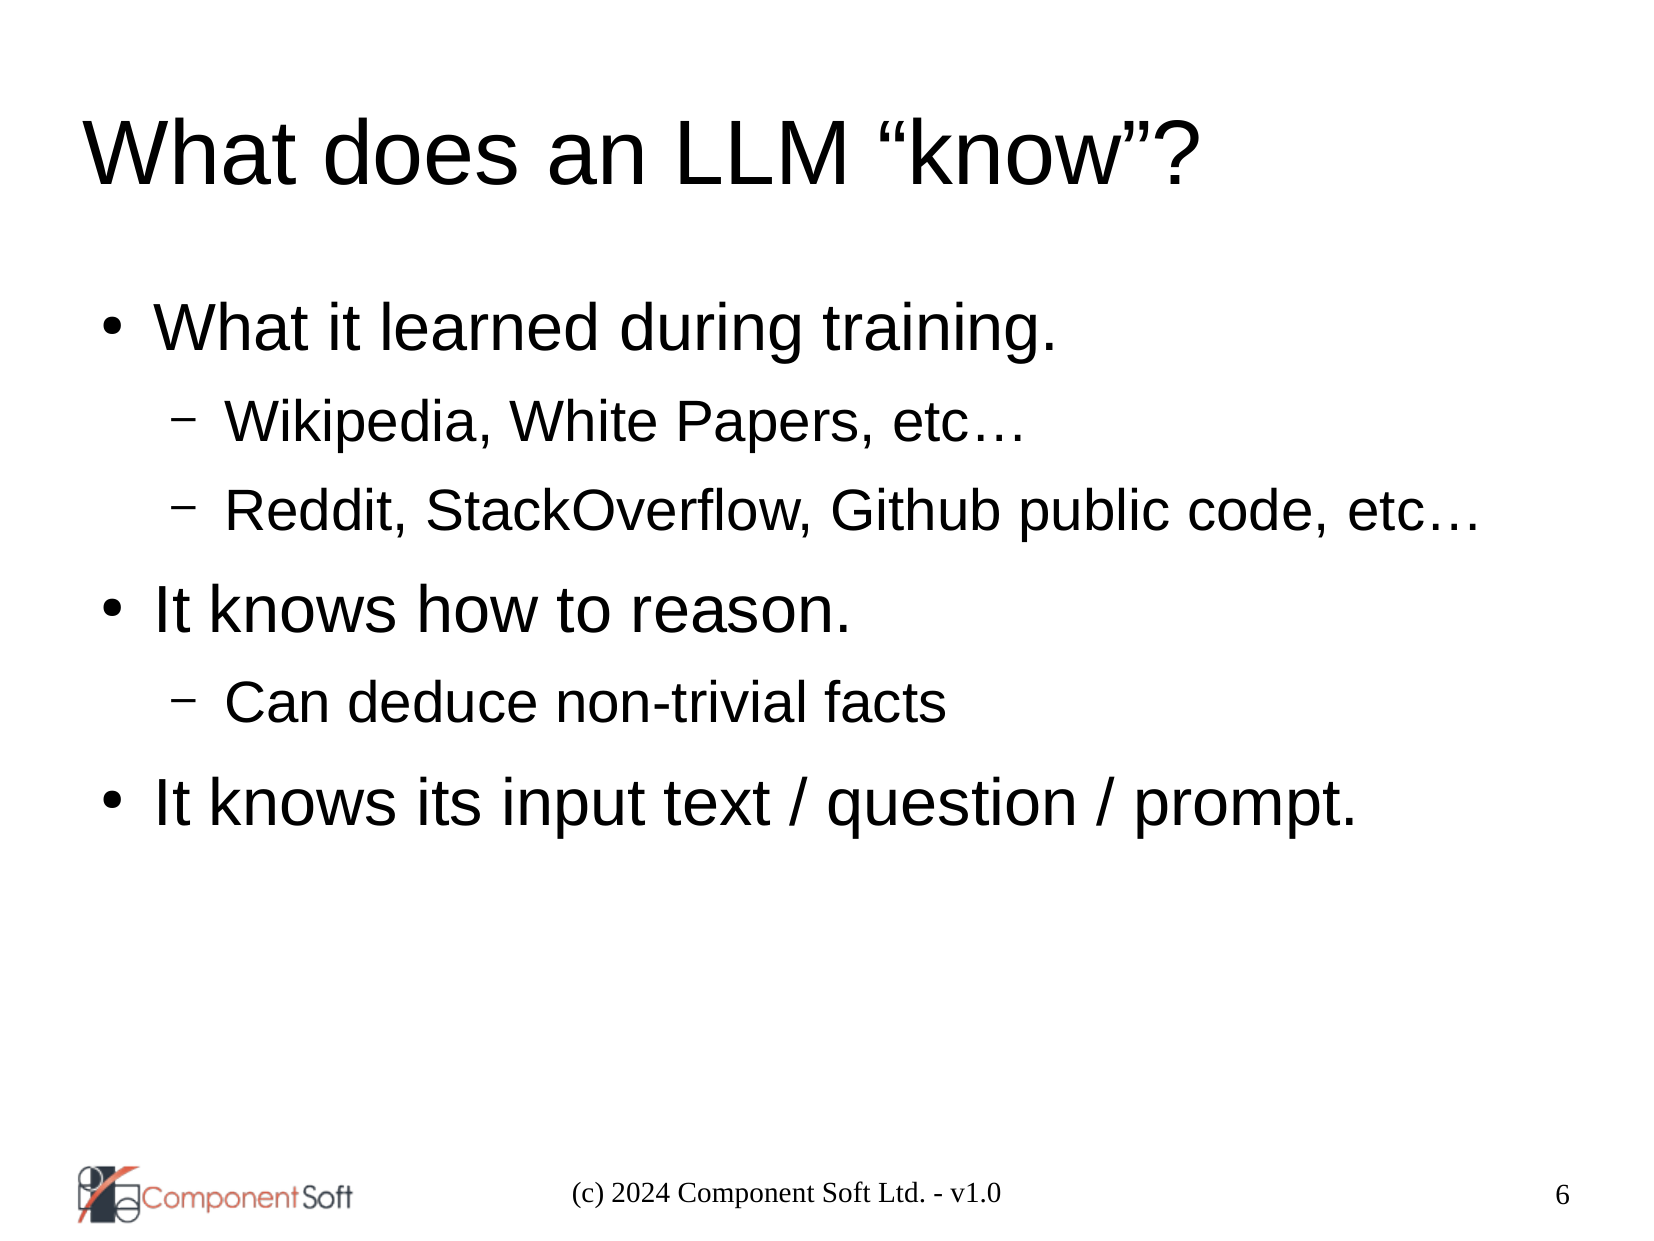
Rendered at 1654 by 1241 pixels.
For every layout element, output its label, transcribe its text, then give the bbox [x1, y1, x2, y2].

picture [75, 1162, 357, 1227]
title What does an LLM “know”? [82, 49, 1571, 257]
list What it learned during training. Wikipedia, White Papers, etc… Reddit, StackOverflow, Github public code, etc… It knows how to reason. Can deduce non-trivial facts It knows its input text / question / prompt. [82, 290, 1571, 1010]
